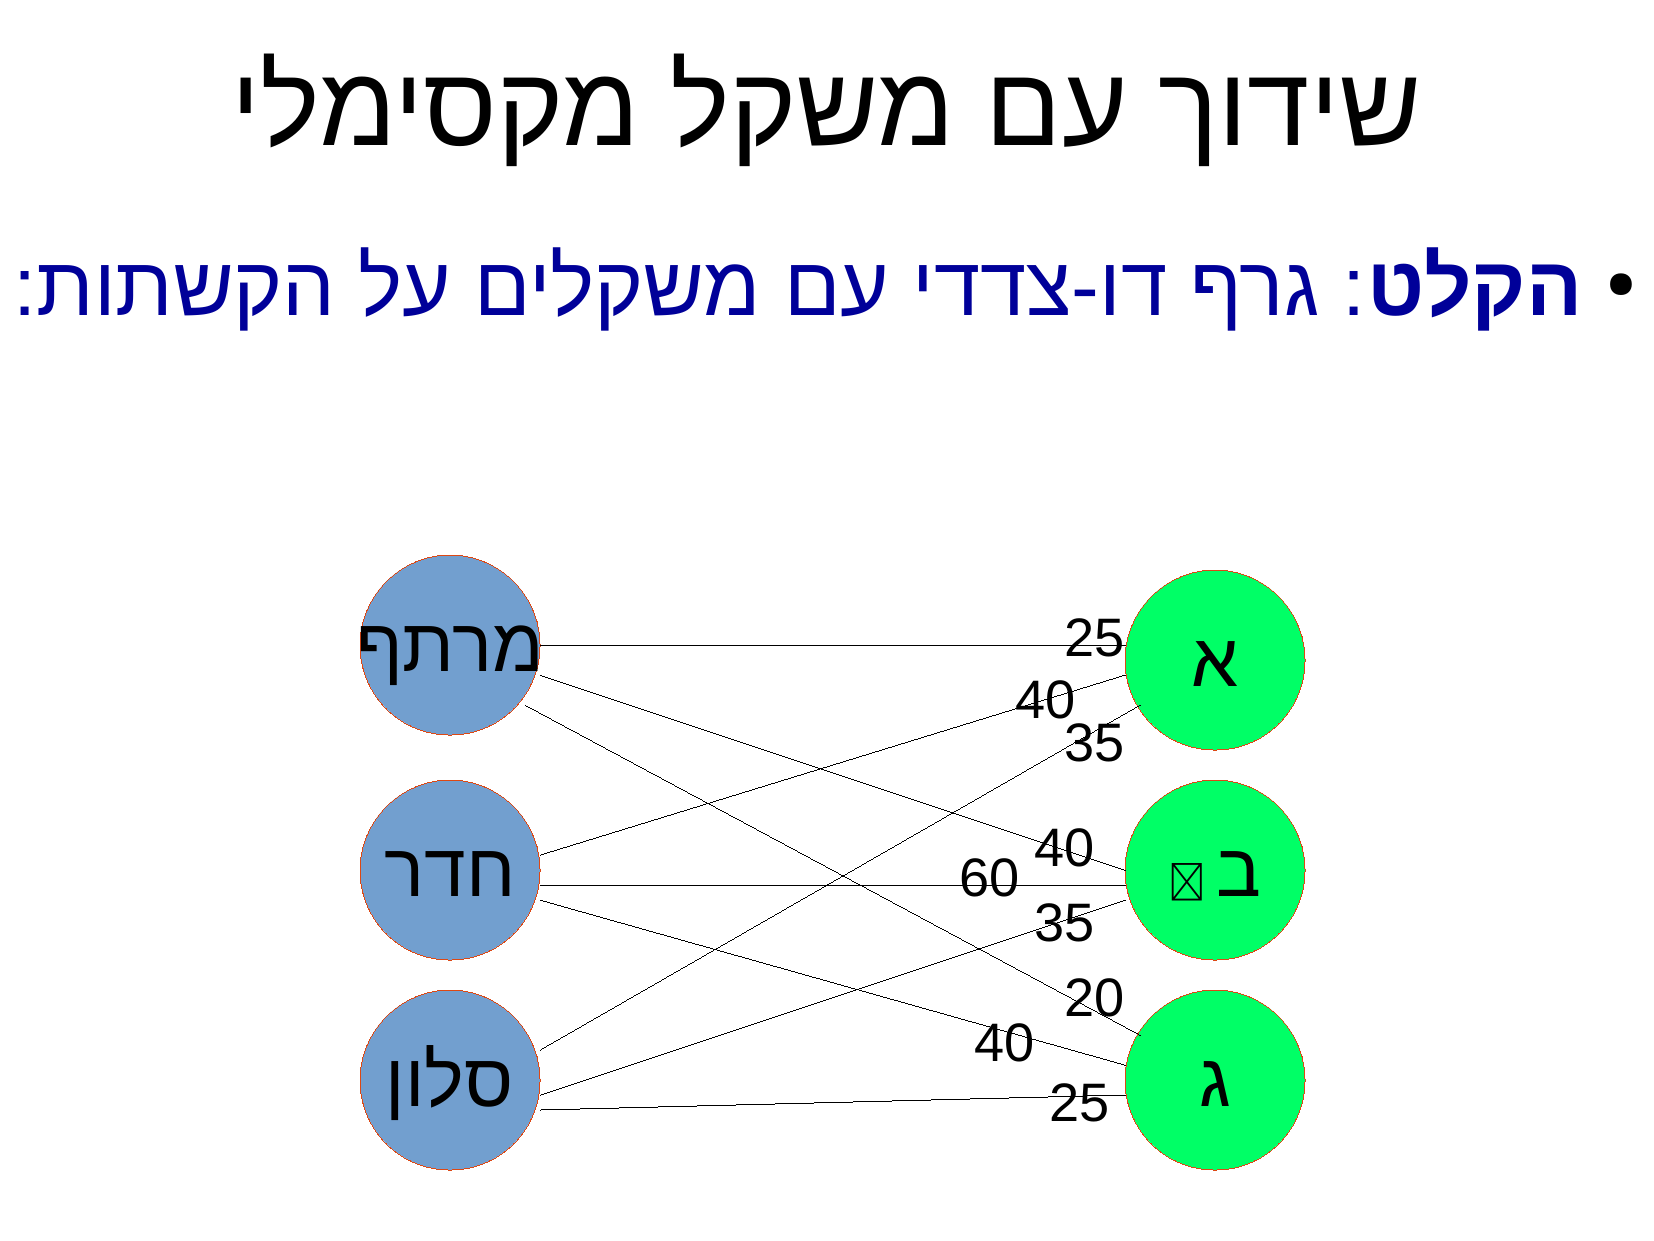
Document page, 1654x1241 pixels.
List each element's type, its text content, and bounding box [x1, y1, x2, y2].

text_box ג [1126, 990, 1306, 1171]
text_box 40 [1020, 809, 1111, 885]
text_box מרתף [360, 555, 541, 736]
text_box 35 [1020, 885, 1111, 961]
text_box א [1126, 570, 1306, 751]
text_box חדר [360, 780, 541, 961]
list הקלט: גרף דו-צדדי עם משקלים על הקשתות: [0, 240, 1654, 376]
text_box סלון [360, 990, 541, 1171]
text_box 35 [1050, 704, 1141, 781]
title שידוך עם משקל מקסימלי [0, 0, 1654, 213]
text_box 40 [960, 1005, 1051, 1081]
text_box 25 [1050, 599, 1141, 676]
text_box 25 [1035, 1065, 1126, 1141]
text_box 60 [945, 840, 1036, 916]
text_box 20 [1050, 960, 1141, 1036]
text_box ￑ב [1125, 780, 1306, 961]
text_box 40 [1000, 662, 1091, 738]
